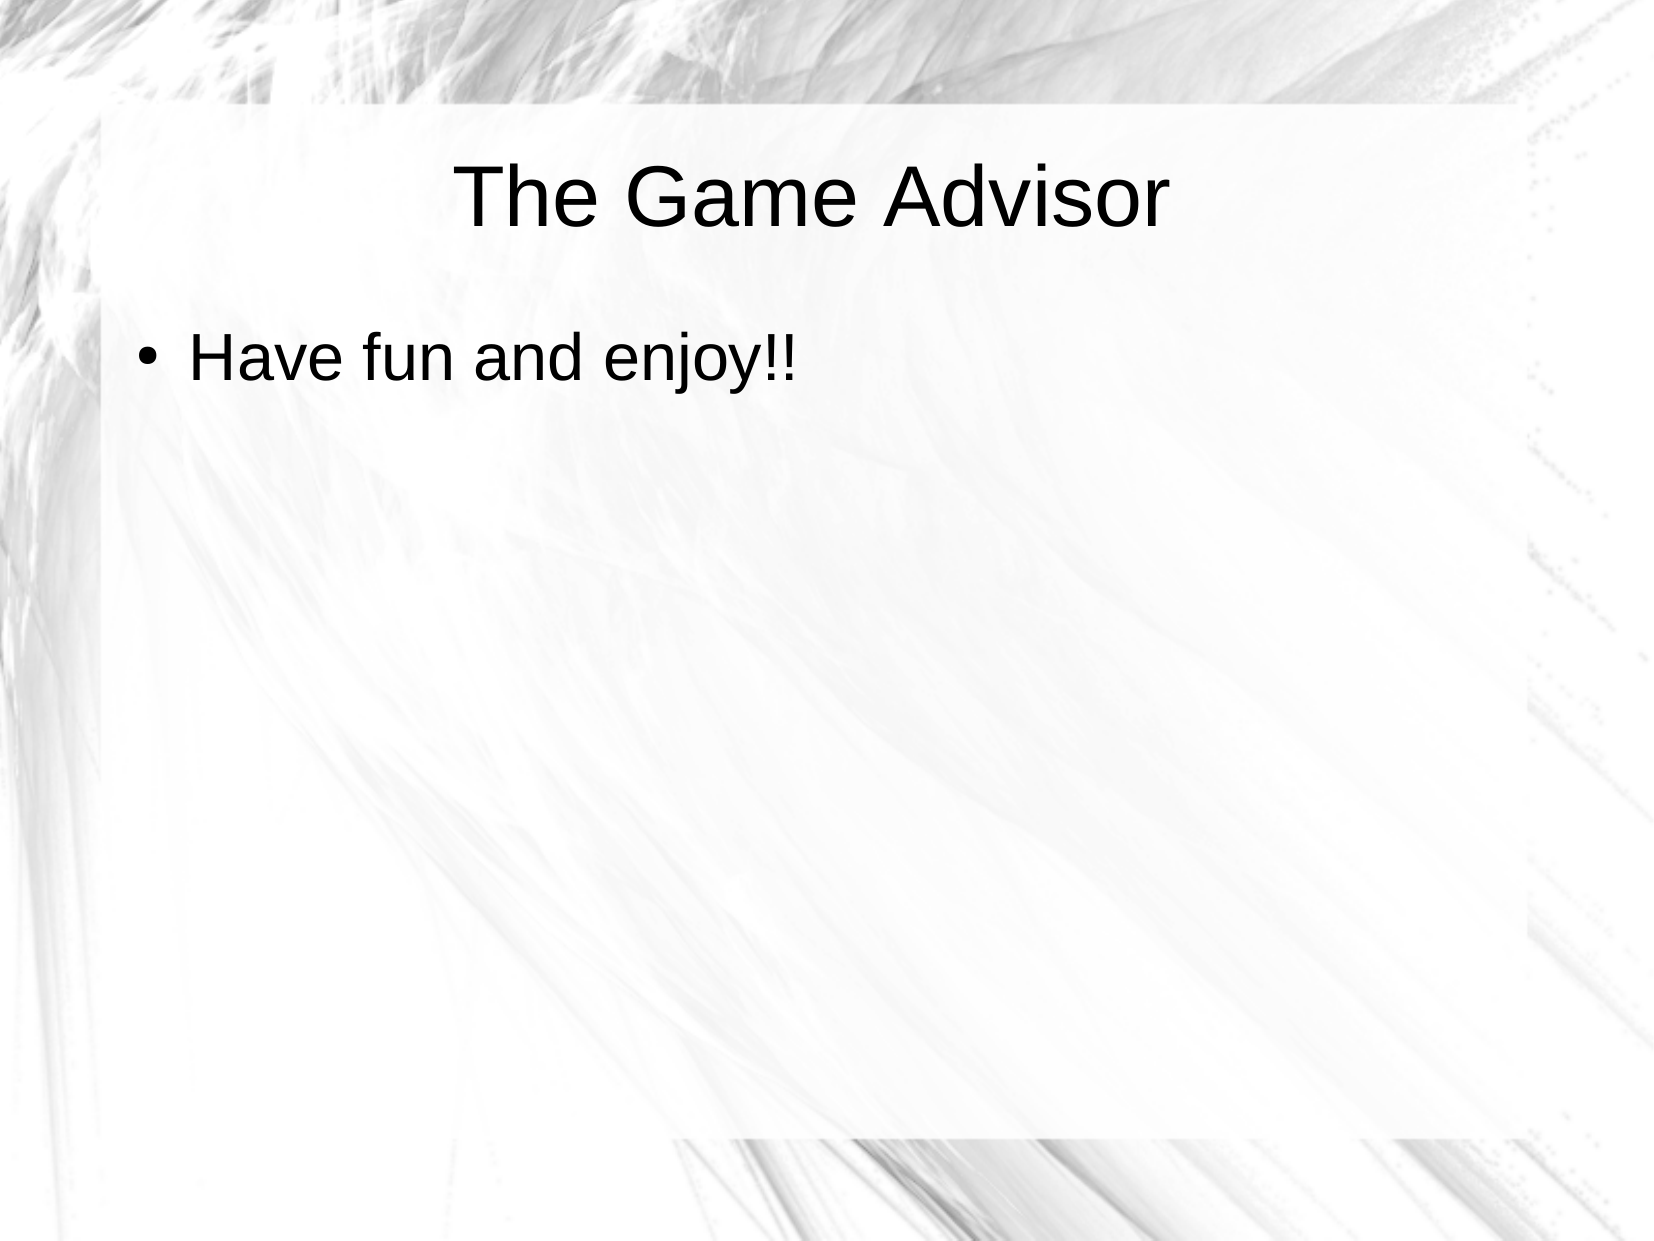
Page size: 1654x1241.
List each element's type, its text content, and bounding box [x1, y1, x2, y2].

list Have fun and enjoy!! [118, 319, 1571, 945]
title The Game Advisor [118, 112, 1506, 281]
picture [0, 0, 1654, 1241]
